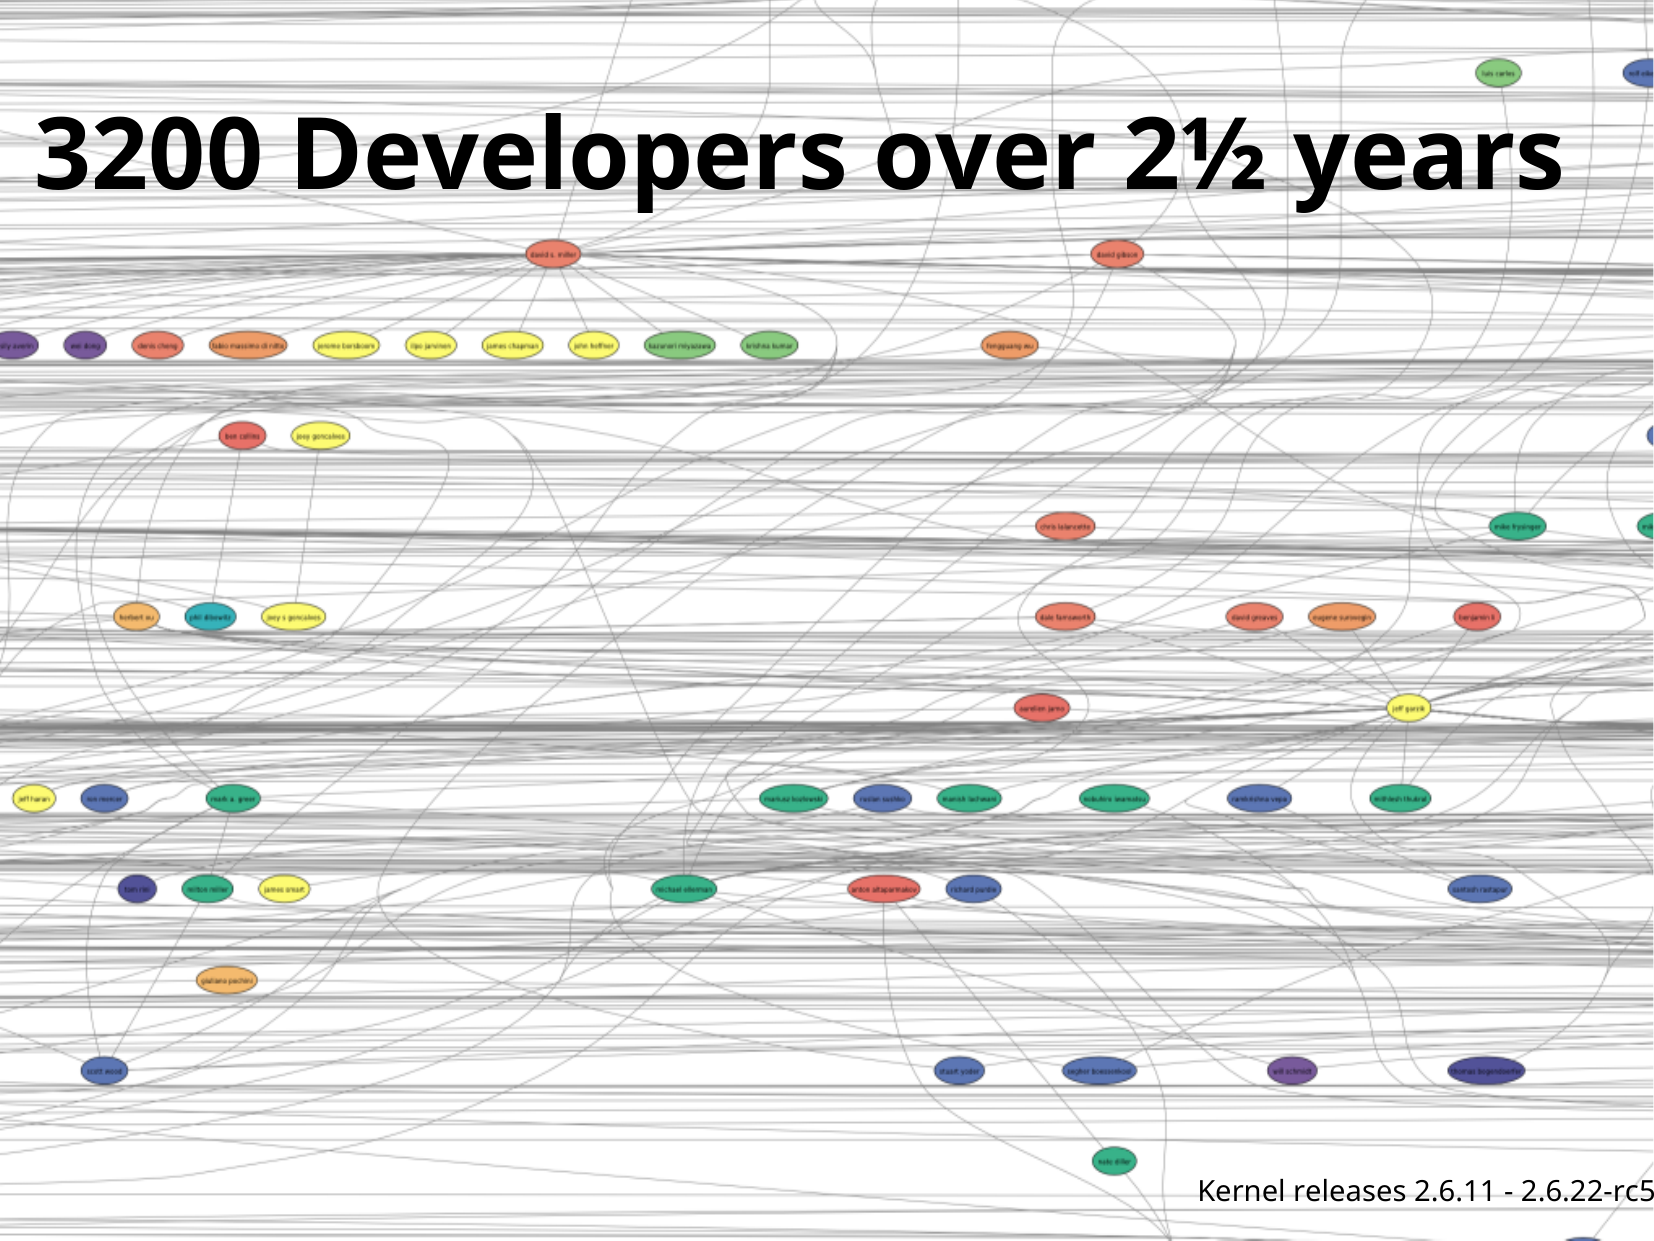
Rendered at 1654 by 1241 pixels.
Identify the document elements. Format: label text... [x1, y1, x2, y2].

text_box 3200 Developers over 2½ years [19, 75, 1509, 211]
picture [0, 0, 1654, 1241]
text_box Kernel releases 2.6.11 - 2.6.22-rc5 [1182, 1162, 1651, 1213]
